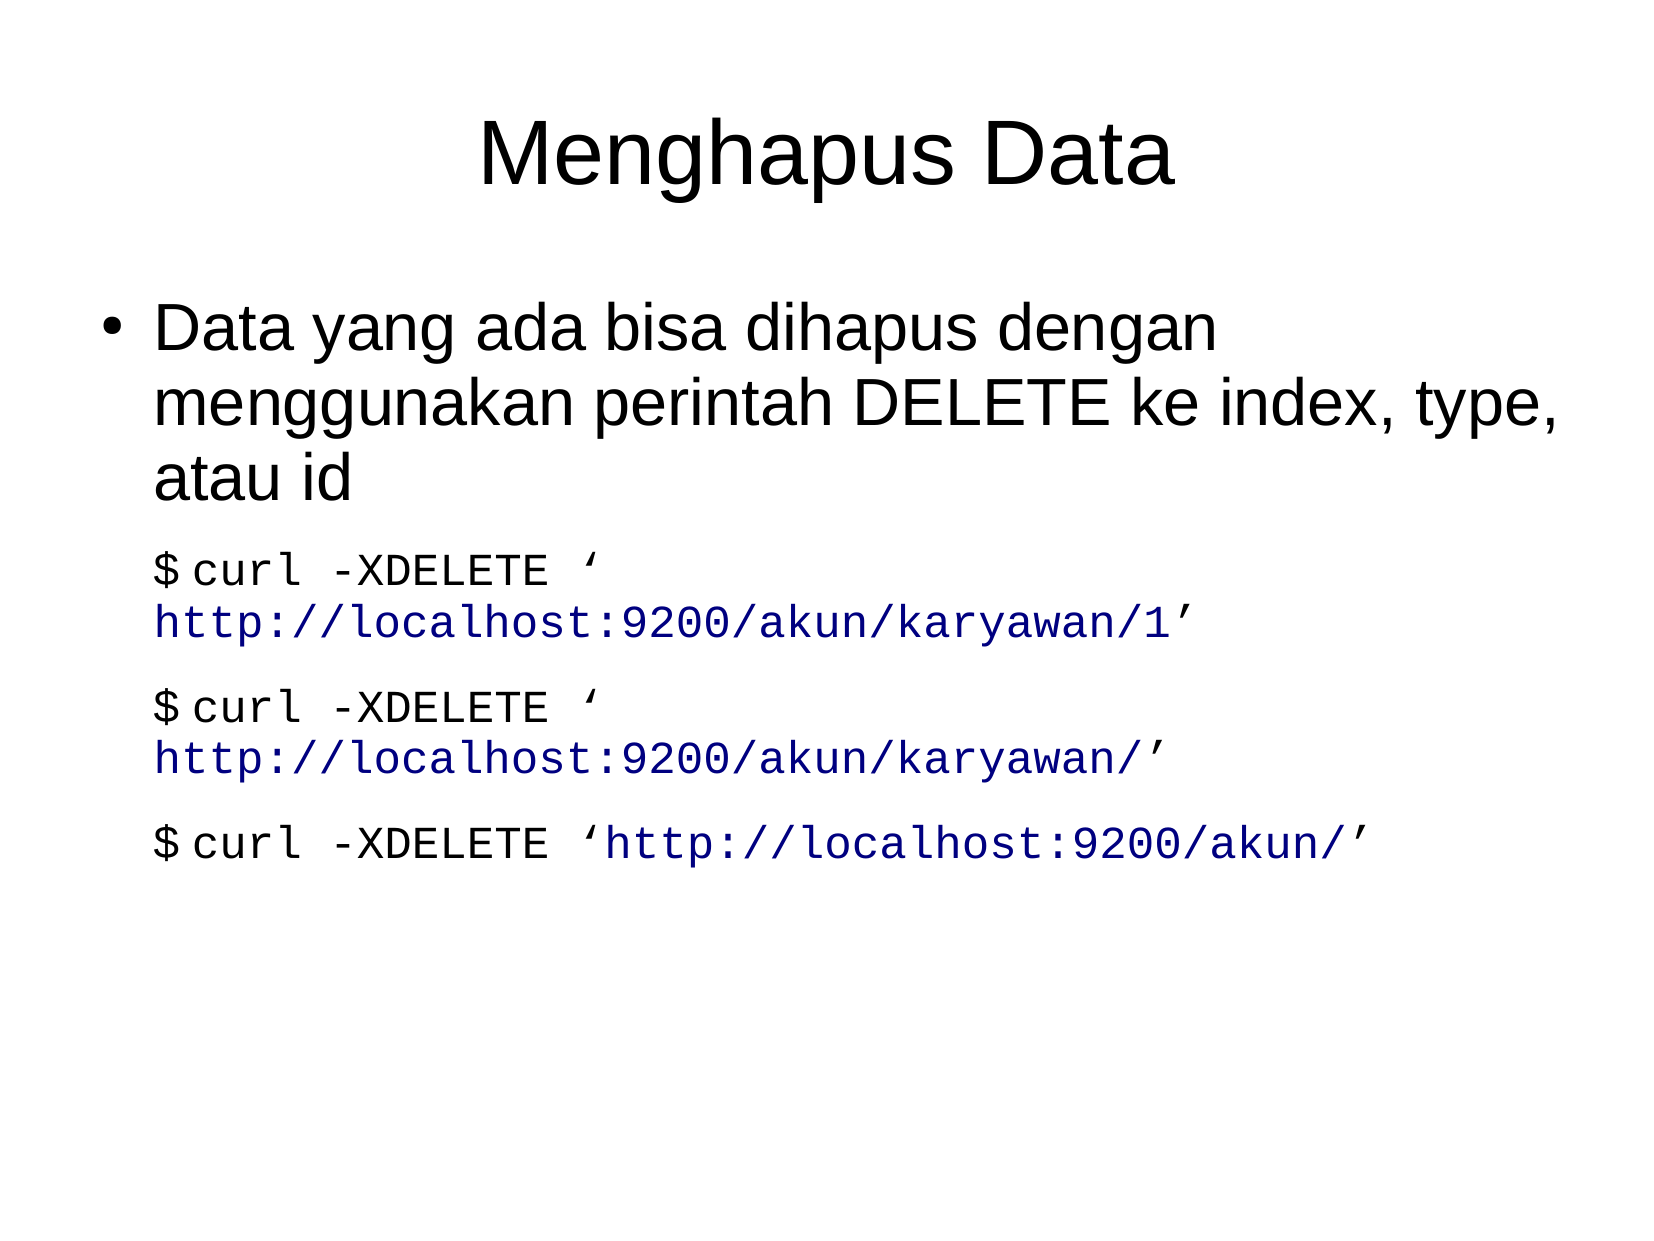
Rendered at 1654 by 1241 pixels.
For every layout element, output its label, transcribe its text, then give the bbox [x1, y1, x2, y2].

list Data yang ada bisa dihapus dengan menggunakan perintah DELETE ke index, type, atau id $ curl -XDELETE ‘http://localhost:9200/akun/karyawan/1’ $ curl -XDELETE ‘http://localhost:9200/akun/karyawan/’ $ curl -XDELETE ‘http://localhost:9200/akun/’ [82, 290, 1571, 1010]
title Menghapus Data [82, 49, 1571, 257]
